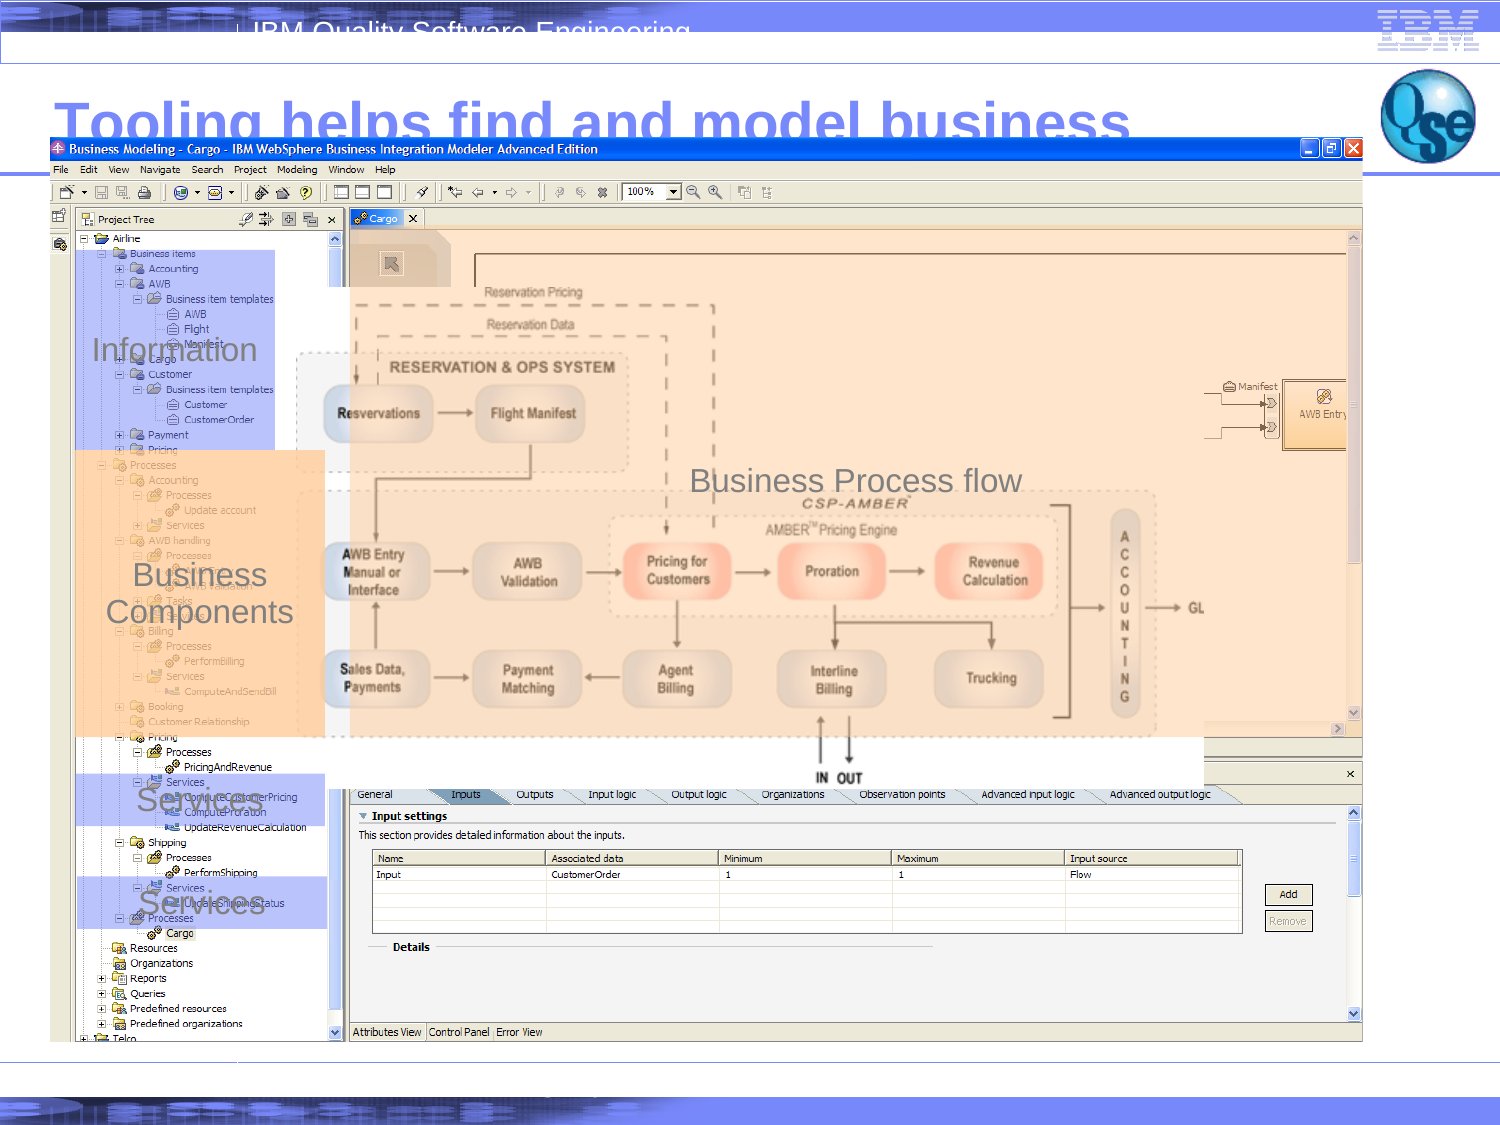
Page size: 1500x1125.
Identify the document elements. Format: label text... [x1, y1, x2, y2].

text_box Business Components [74, 450, 325, 738]
picture [50, 137, 1363, 1042]
title Tooling helps find and model business processes and services [39, 88, 1301, 231]
picture [1376, 64, 1482, 170]
text_box Business Process flow [349, 224, 1363, 738]
text_box Information [74, 249, 275, 450]
text_box Services [77, 876, 328, 929]
picture [0, 1063, 1500, 1125]
picture [1, 1, 1500, 63]
text_box Services [74, 773, 325, 827]
